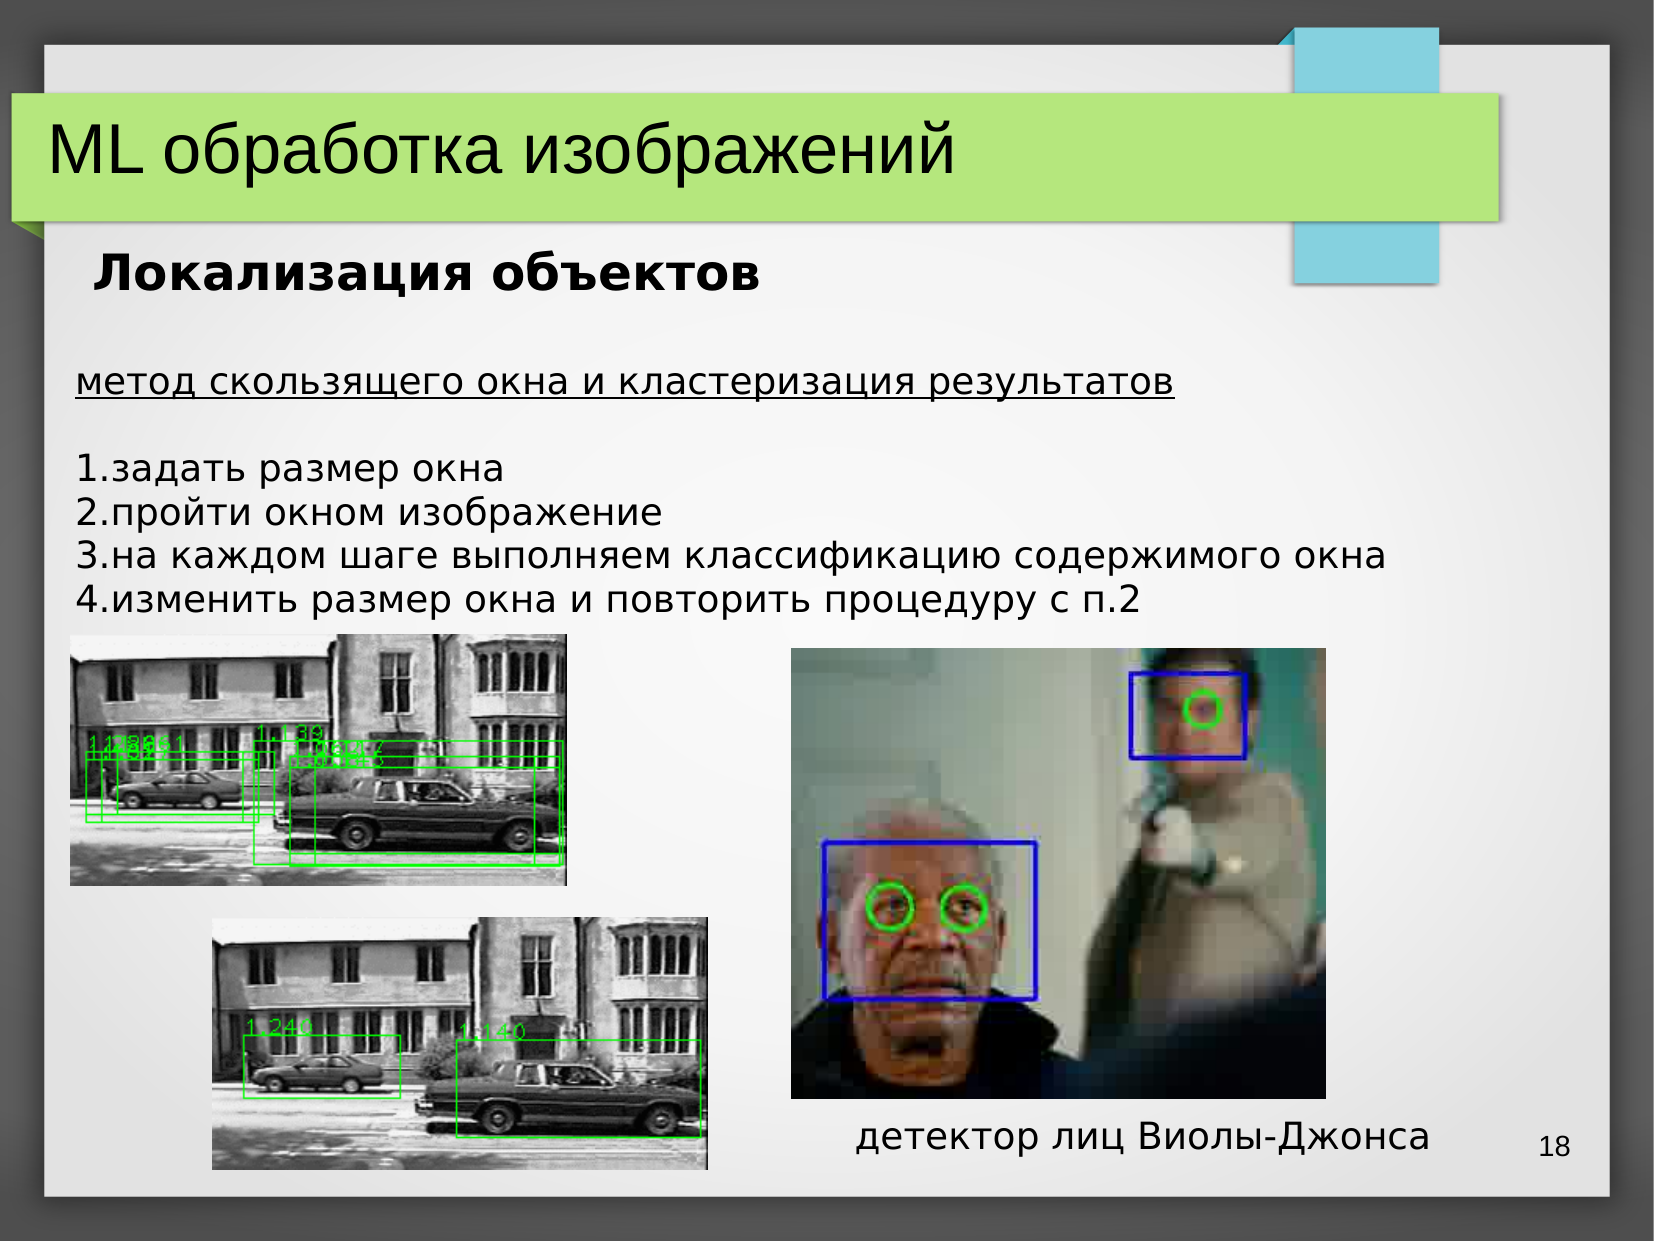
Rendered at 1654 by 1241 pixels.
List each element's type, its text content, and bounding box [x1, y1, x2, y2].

title ML обработка изображений [47, 109, 1501, 189]
text_box Локализация объектов метод скользящего окна и кластеризация результатов 1.задать размер окна 2.пройти окном изображение 3.на каждом шаге выполняем классификацию содержимого окна 4.изменить размер окна и повторить процедуру с п.2 [60, 236, 1453, 629]
text_box детектор лиц Виолы-Джонса [839, 1107, 1501, 1205]
picture [0, 0, 1654, 1241]
